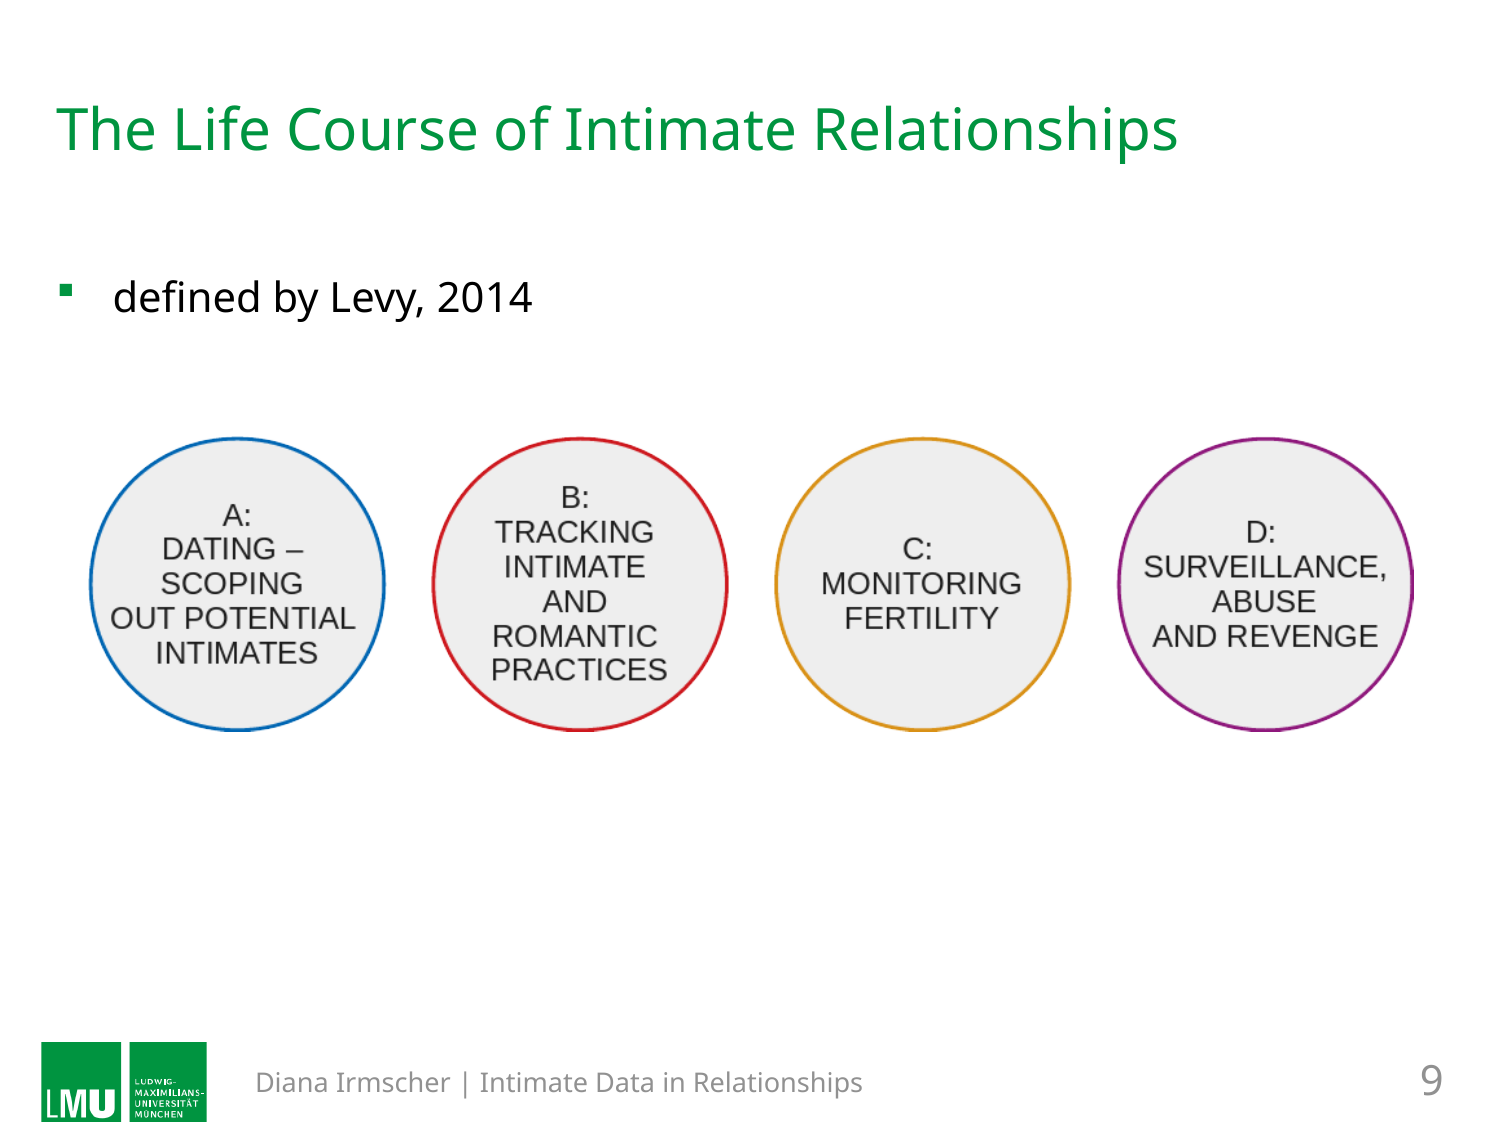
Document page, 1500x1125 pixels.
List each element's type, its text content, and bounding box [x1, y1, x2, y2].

slide_number <Foliennummer> [1014, 1046, 1459, 1117]
footer Diana Irmscher | Intimate Data in Relationships [240, 1046, 963, 1117]
picture [88, 436, 1414, 732]
title The Life Course of Intimate Relationships [41, 37, 1459, 217]
list defined by Levy, 2014 [41, 263, 1459, 1007]
